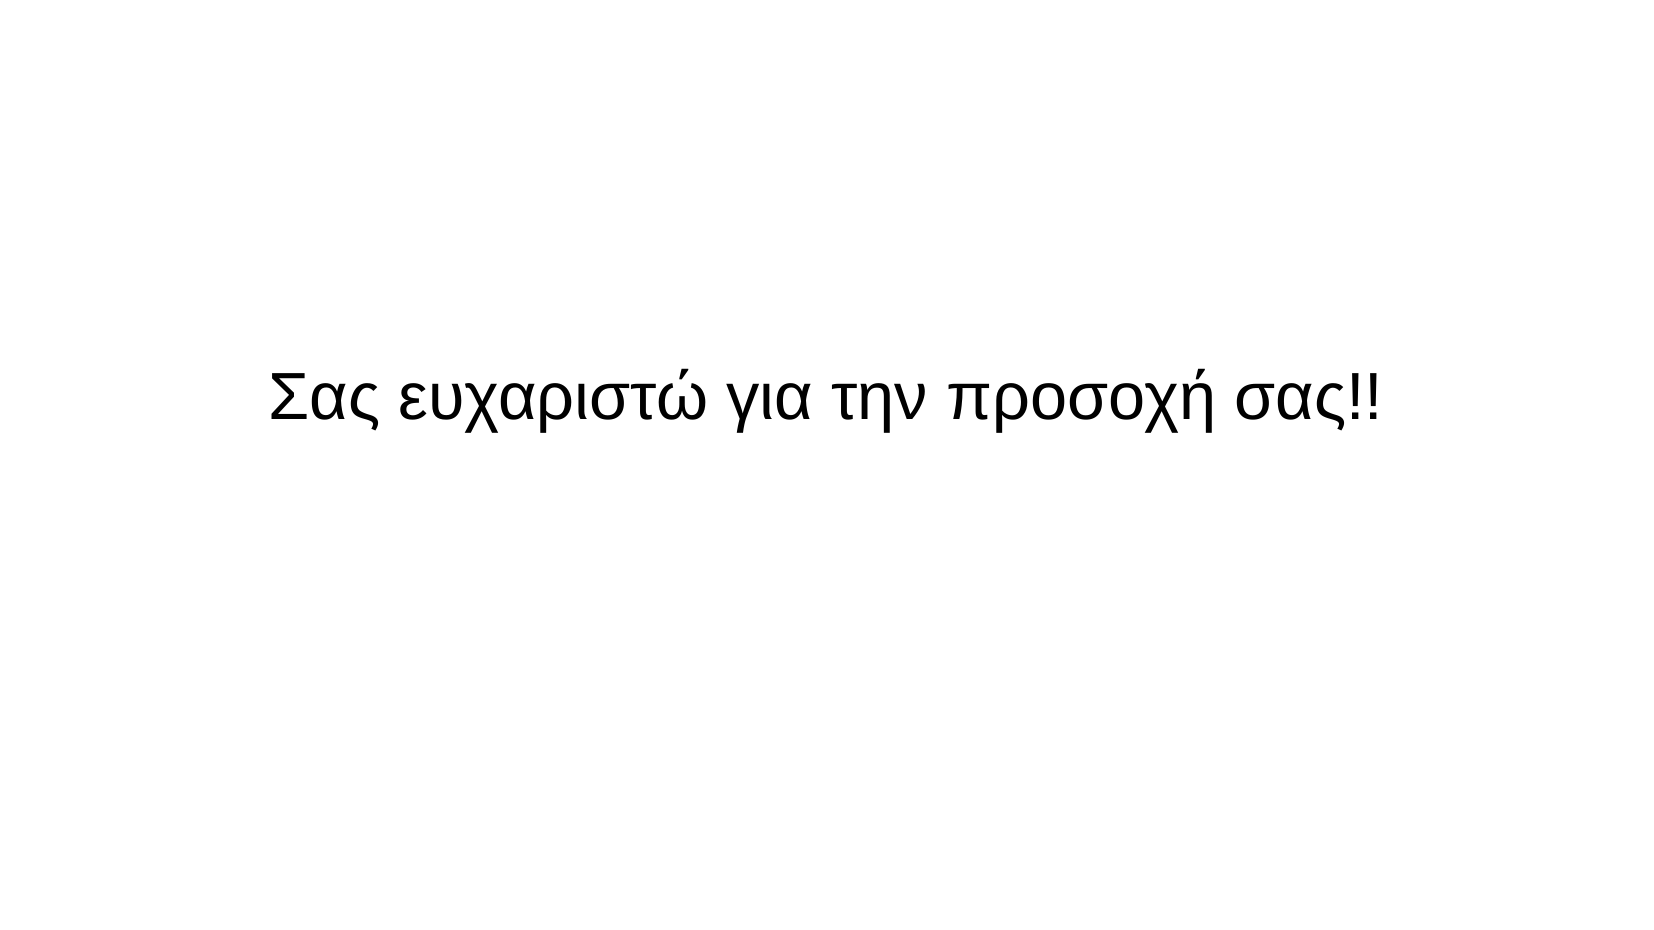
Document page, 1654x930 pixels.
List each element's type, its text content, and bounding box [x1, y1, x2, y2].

subtitle Σας ευχαριστώ για την προσοχή σας!! [82, 37, 1571, 757]
